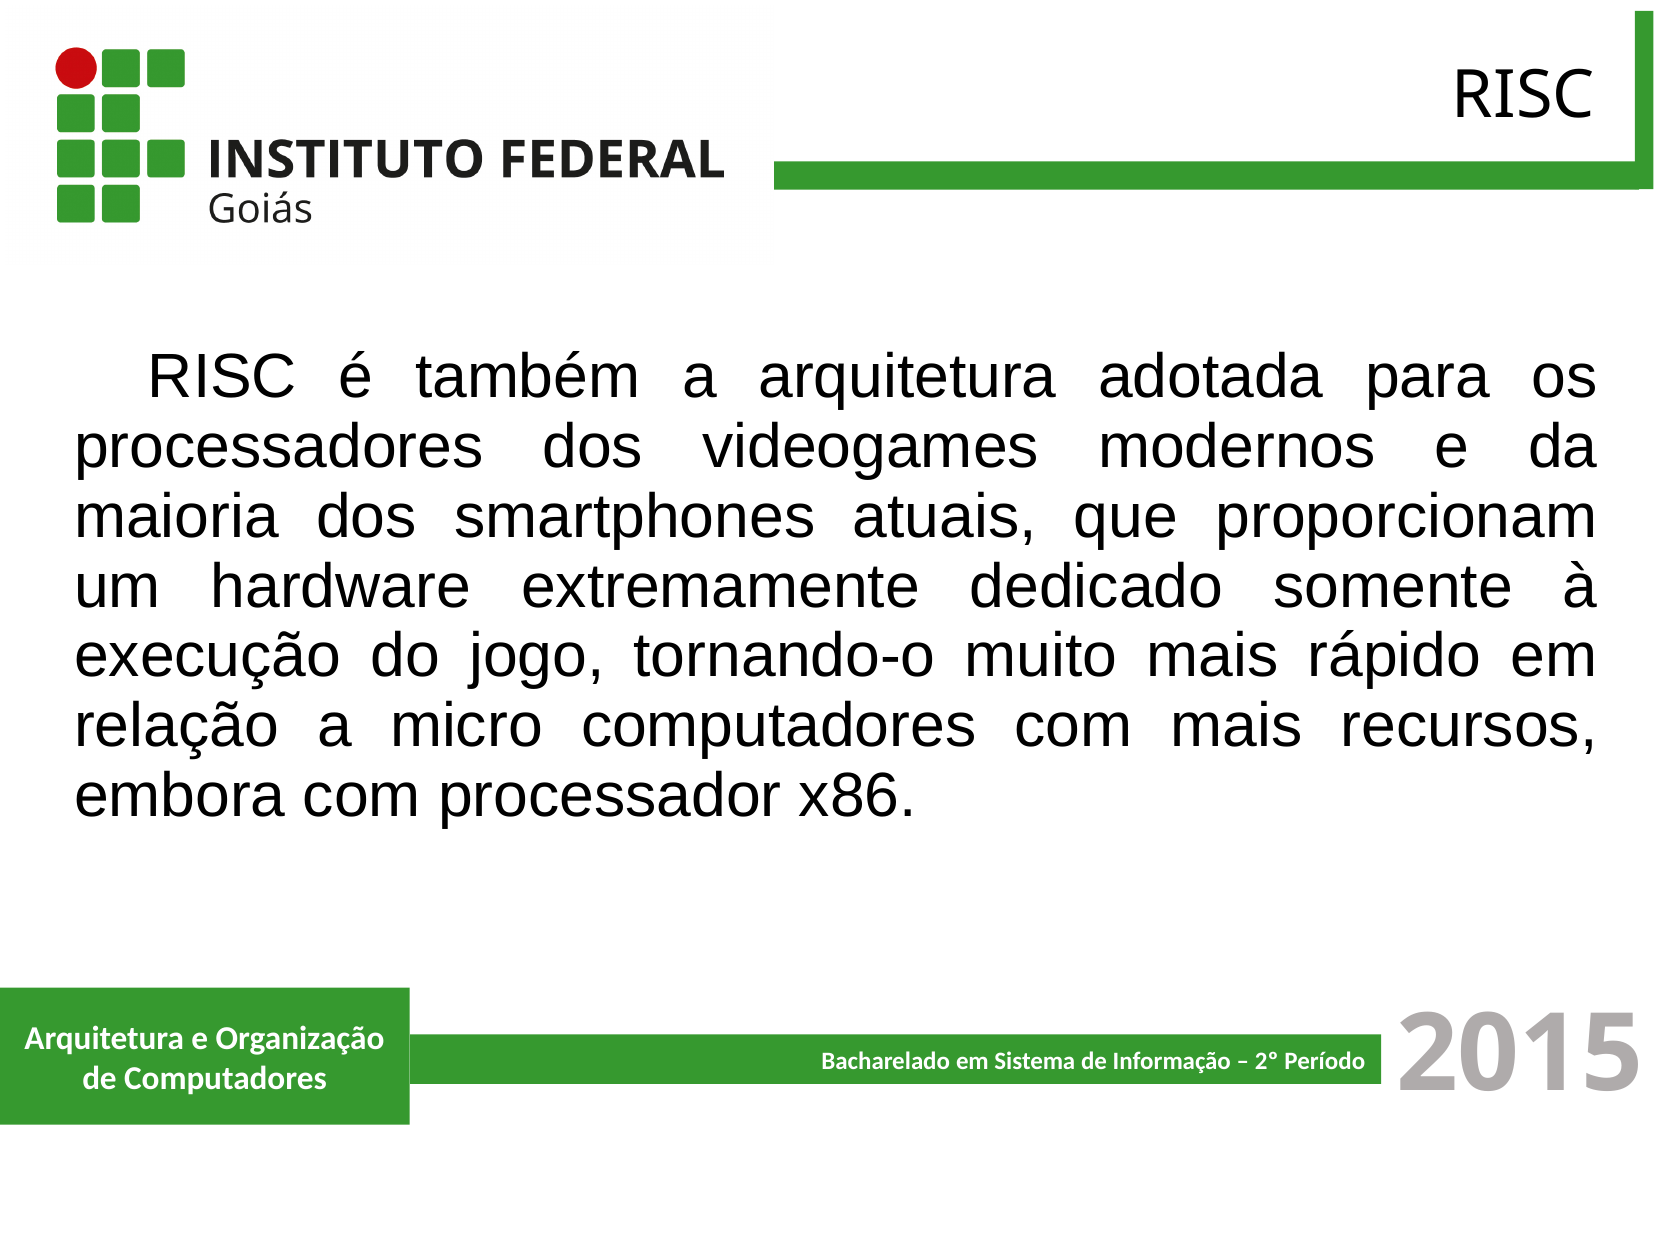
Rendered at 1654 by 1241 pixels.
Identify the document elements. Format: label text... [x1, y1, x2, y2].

text_box [774, 10, 1654, 190]
text_box Arquitetura e Organização de Computadores [0, 987, 410, 1125]
text_box Bacharelado em Sistema de Informação – 2º Período [410, 1034, 1382, 1084]
text_box 2015 [1381, 975, 1648, 1125]
text_box RISC é também a arquitetura adotada para os processadores dos videogames modernos e da maioria dos smartphones atuais, que proporcionam um hardware extremamente dedicado somente à execução do jogo, tornando-o muito mais rápido em relação a micro computadores com mais recursos, embora com processador x86. [59, 264, 1615, 940]
picture [5, 5, 774, 265]
text_box RISC [860, 42, 1610, 138]
